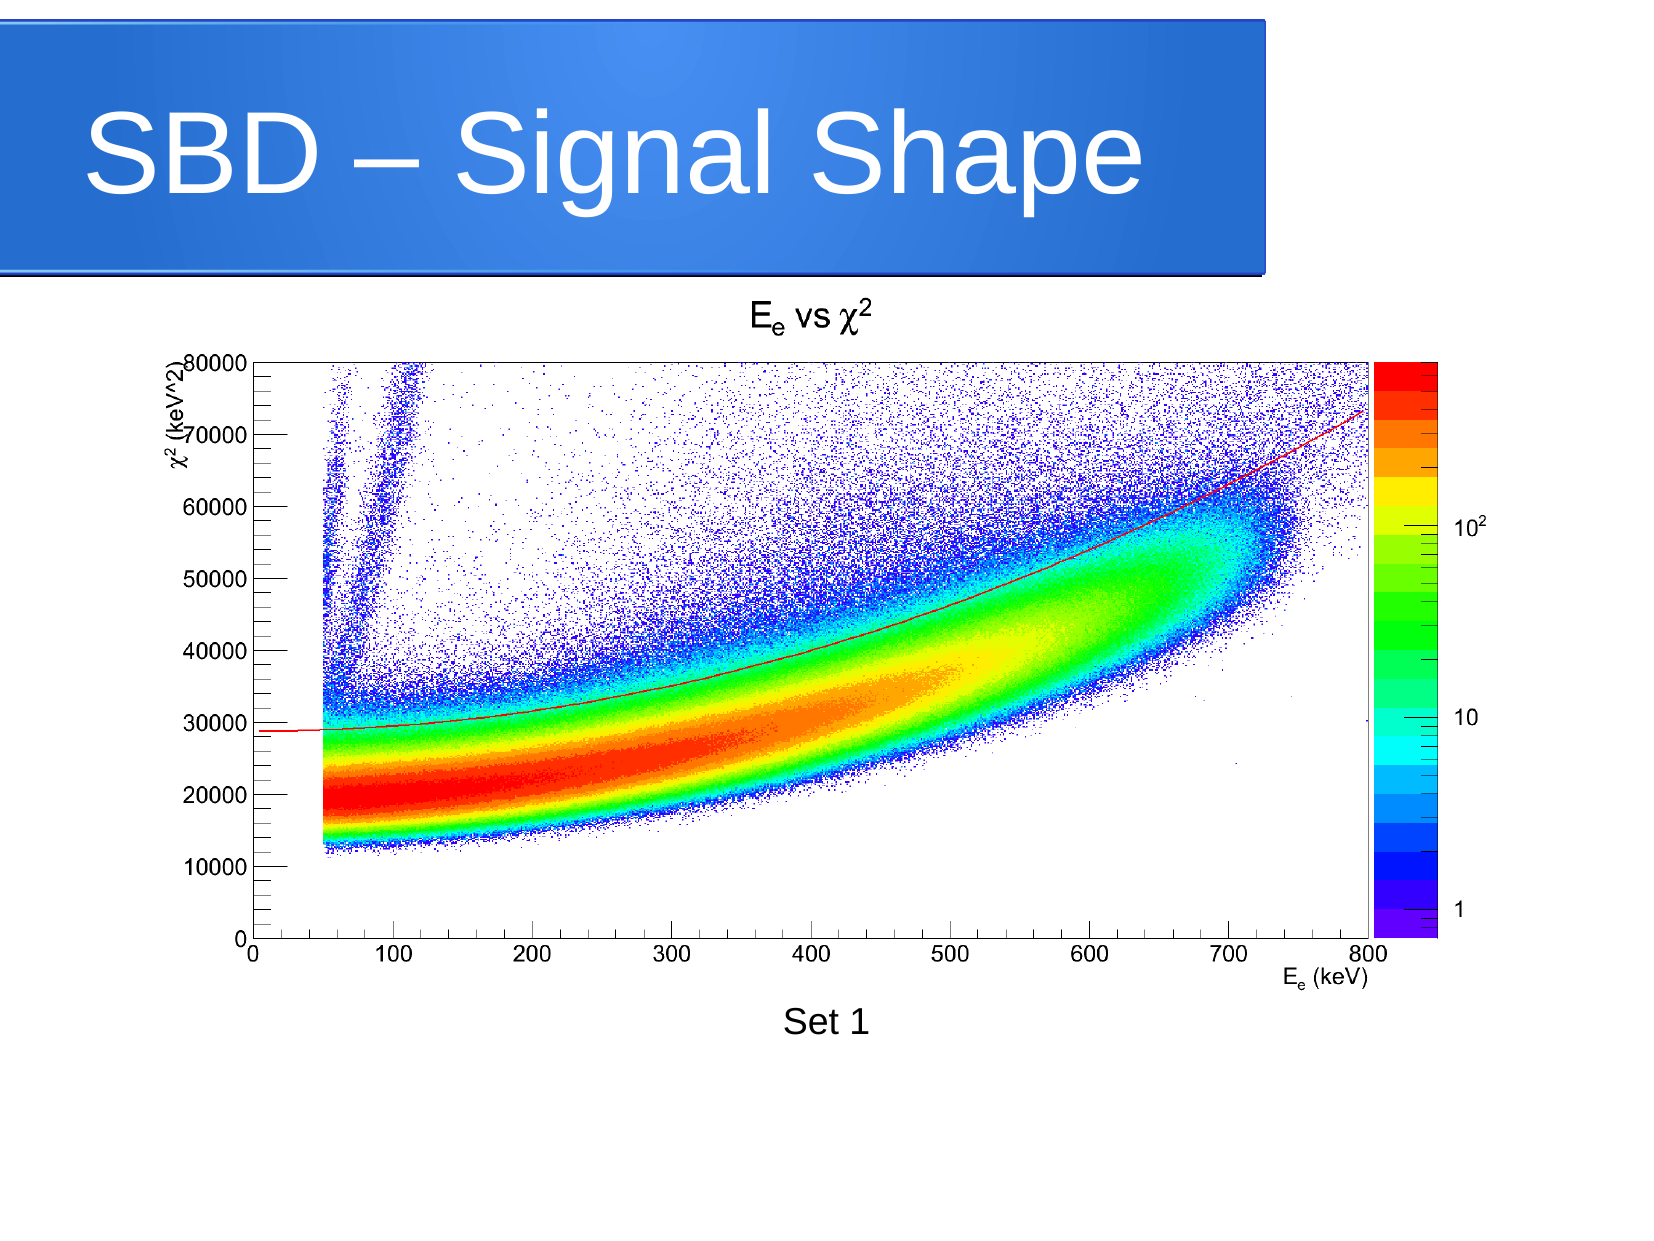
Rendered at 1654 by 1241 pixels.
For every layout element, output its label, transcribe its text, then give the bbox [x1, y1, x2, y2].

picture [0, 17, 1270, 282]
text_box Set 1 [768, 993, 886, 1051]
title SBD – Signal Shape [82, 49, 1250, 257]
picture [114, 290, 1507, 1010]
